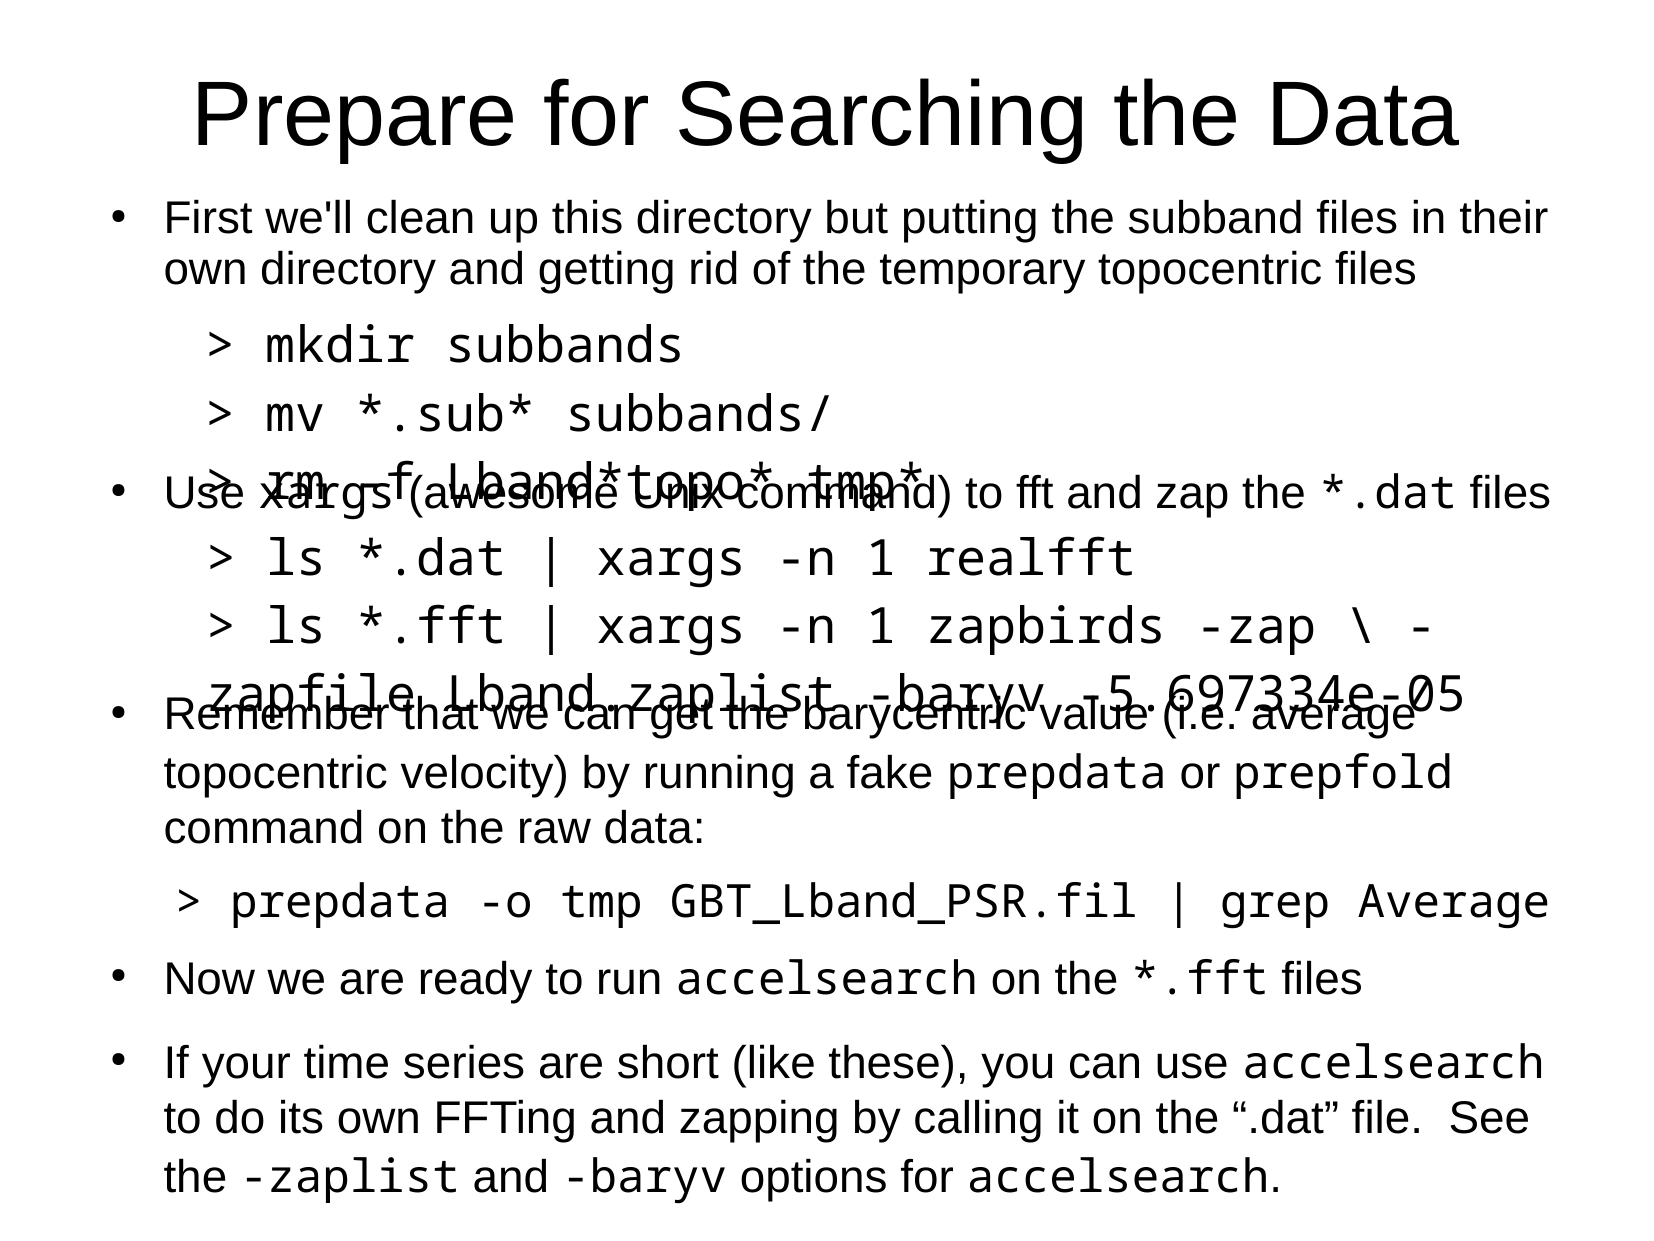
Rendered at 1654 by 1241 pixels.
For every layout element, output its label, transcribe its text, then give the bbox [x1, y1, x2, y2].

list > ls *.dat | xargs -n 1 realfft > ls *.fft | xargs -n 1 zapbirds -zap \ -zapfile Lband.zaplist -baryv -5.697334e-05 [126, 512, 1576, 704]
title Prepare for Searching the Data [82, 41, 1571, 186]
list First we'll clean up this directory but putting the subband files in their own directory and getting rid of the temporary topocentric files Use xargs (awesome Unix command) to fft and zap the *.dat files Remember that we can get the barycentric value (i.e. average topocentric velocity) by running a fake prepdata or prepfold command on the raw data: > prepdata -o tmp GBT_Lband_PSR.fil | grep Average Now we are ready to run accelsearch on the *.fft files If your time series are short (like these), you can use accelsearch to do its own FFTing and zapping by calling it on the “.dat” file. See the -zaplist and -baryv options for accelsearch. [92, 191, 1576, 1183]
